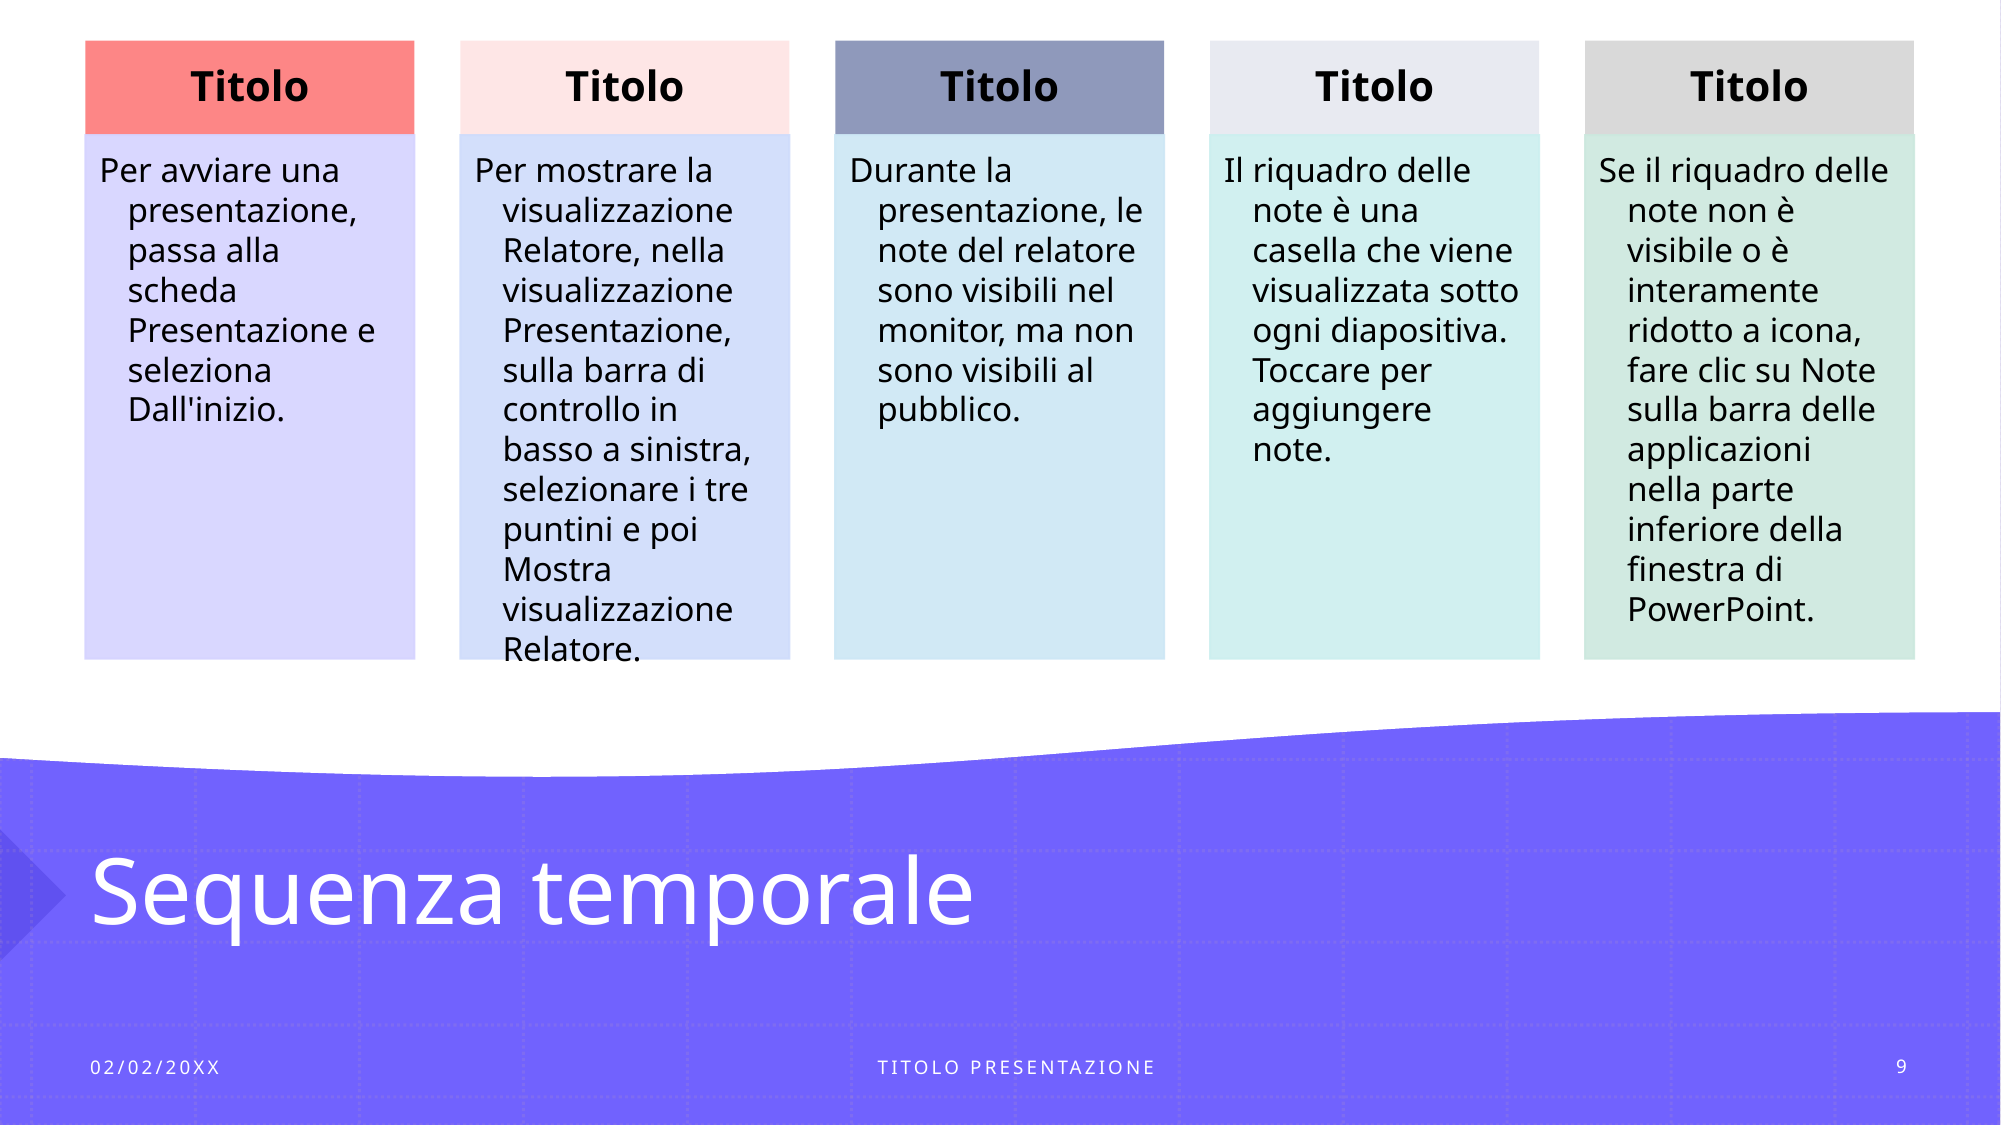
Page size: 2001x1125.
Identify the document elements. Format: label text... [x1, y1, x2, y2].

text_box Per avviare una presentazione, passa alla scheda Presentazione e seleziona Dall'inizio. [85, 135, 415, 659]
text_box Titolo [835, 40, 1165, 135]
text_box 02/02/20XX [75, 1037, 496, 1098]
text_box Titolo [460, 40, 790, 135]
text_box 9 [1835, 1037, 1967, 1098]
text_box Titolo [1210, 40, 1540, 135]
text_box TITOLO PRESENTAZIONE [689, 1036, 1343, 1097]
text_box Titolo [85, 40, 415, 135]
text_box Per mostrare la visualizzazione Relatore, nella visualizzazione Presentazione, sulla barra di controllo in basso a sinistra, selezionare i tre puntini e poi Mostra visualizzazione Relatore. [460, 135, 790, 659]
text_box Durante la presentazione, le note del relatore sono visibili nel monitor, ma non sono visibili al pubblico. [835, 135, 1165, 659]
text_box Se il riquadro delle note non è visibile o è interamente ridotto a icona, fare clic su Note sulla barra delle applicazioni nella parte inferiore della finestra di PowerPoint. [1585, 135, 1914, 659]
text_box Titolo [1585, 40, 1914, 135]
title Sequenza temporale [75, 764, 1838, 1025]
text_box Il riquadro delle note è una casella che viene visualizzata sotto ogni diapositiva. Toccare per aggiungere note. [1210, 135, 1540, 659]
